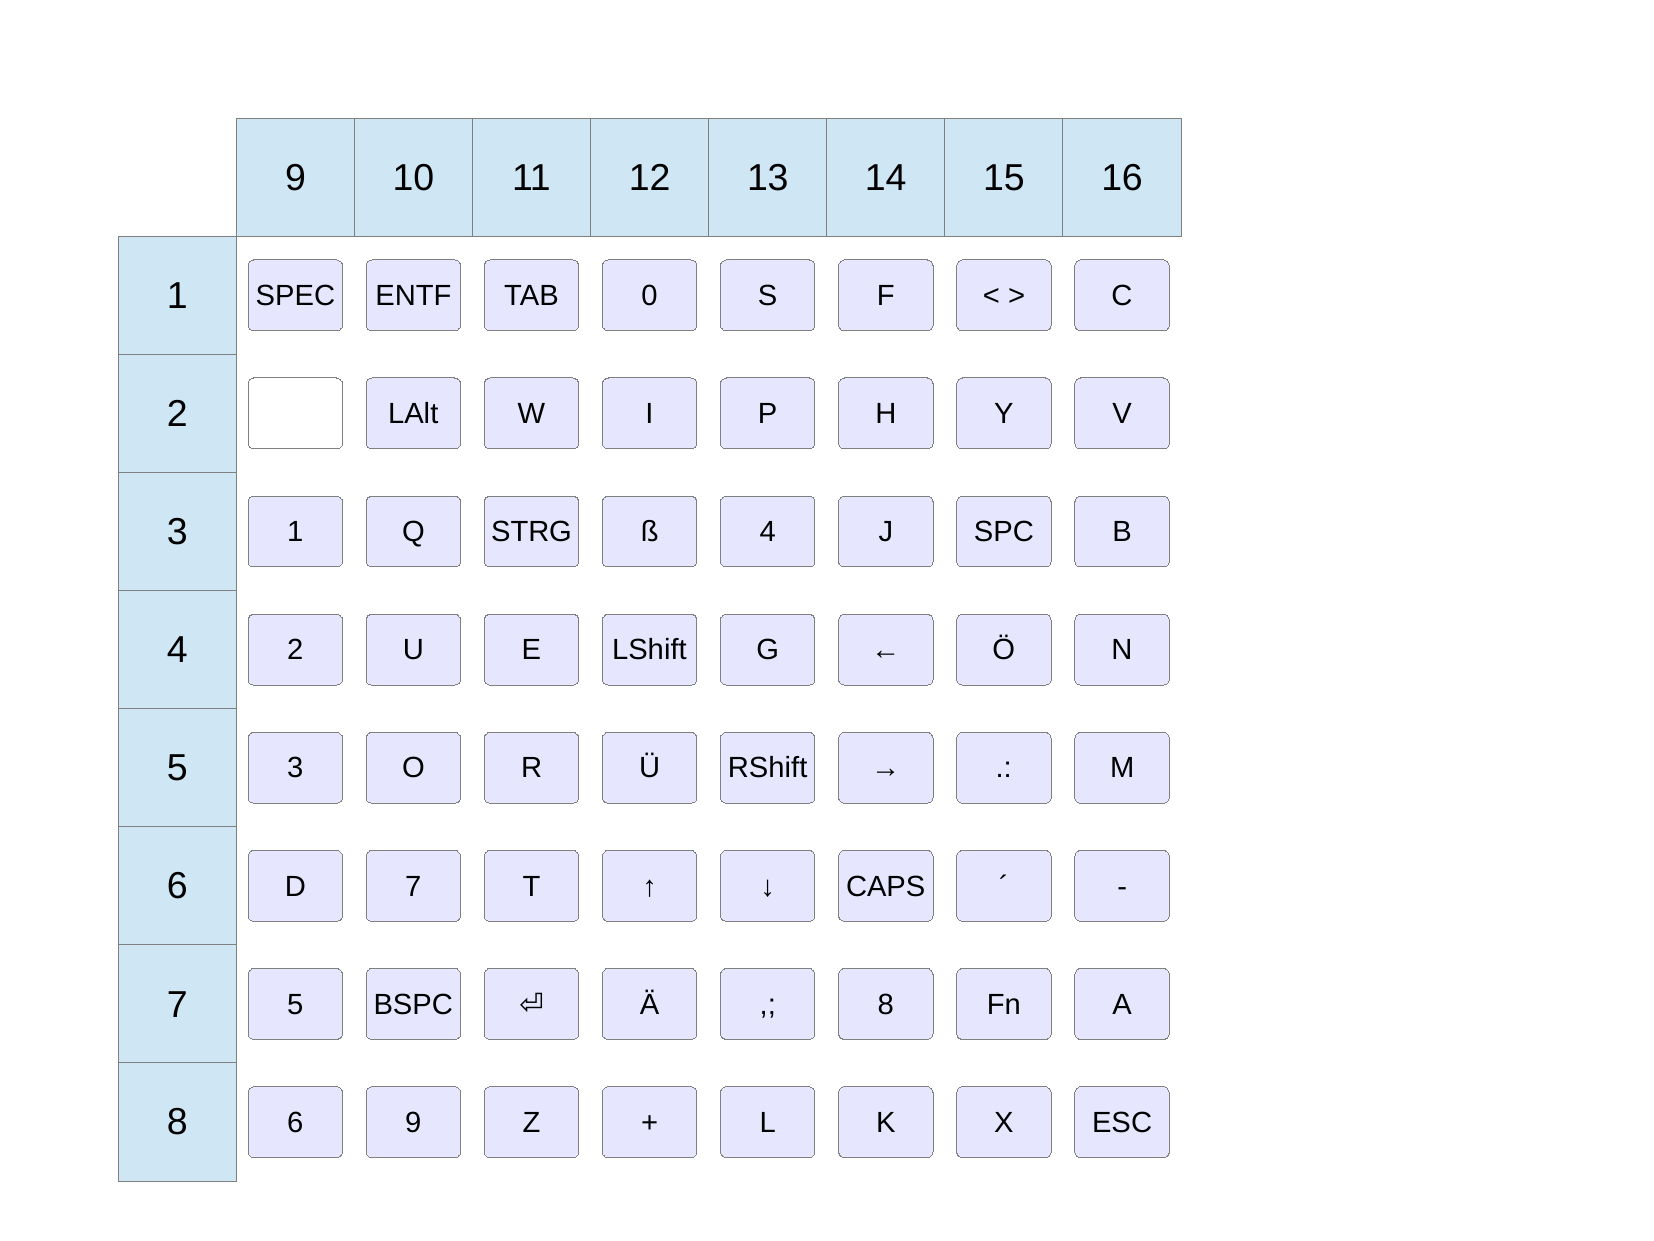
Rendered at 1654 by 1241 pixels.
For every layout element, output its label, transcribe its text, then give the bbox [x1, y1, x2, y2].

text_box 6 [118, 826, 237, 944]
text_box ß [602, 496, 697, 567]
text_box 8 [118, 1062, 237, 1182]
text_box 7 [118, 944, 237, 1062]
text_box 12 [590, 118, 708, 237]
text_box D [248, 850, 343, 922]
text_box ← [838, 614, 934, 686]
text_box C [1074, 259, 1170, 331]
text_box Ü [602, 732, 697, 804]
text_box I [602, 377, 697, 449]
text_box Ö [956, 614, 1052, 686]
text_box 9 [236, 118, 354, 237]
text_box W [484, 377, 579, 449]
text_box + [602, 1086, 697, 1158]
text_box R [484, 732, 579, 804]
text_box 1 [248, 496, 343, 567]
text_box Fn [956, 968, 1052, 1040]
text_box .: [956, 732, 1052, 804]
text_box → [838, 732, 934, 804]
text_box S [720, 259, 815, 331]
text_box SPC [956, 496, 1052, 567]
text_box 5 [118, 708, 237, 826]
text_box ESC [1074, 1086, 1170, 1158]
text_box 11 [472, 118, 590, 237]
text_box STRG [484, 496, 579, 567]
text_box J [838, 496, 934, 567]
text_box ENTF [366, 259, 461, 331]
text_box 14 [826, 118, 944, 237]
text_box Y [956, 377, 1052, 449]
text_box 4 [118, 590, 237, 708]
text_box RShift [720, 732, 815, 804]
text_box 9 [366, 1086, 461, 1158]
text_box CAPS [838, 850, 934, 922]
text_box T [484, 850, 579, 922]
text_box [248, 377, 343, 449]
text_box K [838, 1086, 934, 1158]
text_box 7 [366, 850, 461, 922]
text_box U [366, 614, 461, 686]
text_box E [484, 614, 579, 686]
text_box ↓ [720, 850, 815, 922]
text_box Q [366, 496, 461, 567]
text_box Ä [602, 968, 697, 1040]
text_box TAB [484, 259, 579, 331]
text_box 1 [118, 236, 237, 354]
text_box N [1074, 614, 1170, 686]
text_box 3 [118, 472, 237, 590]
text_box A [1074, 968, 1170, 1040]
text_box SPEC [248, 259, 343, 331]
text_box BSPC [366, 968, 461, 1040]
text_box 6 [248, 1086, 343, 1158]
text_box ´ [956, 850, 1052, 922]
text_box 16 [1062, 118, 1182, 237]
text_box B [1074, 496, 1170, 567]
text_box LAlt [366, 377, 461, 449]
text_box 13 [708, 118, 826, 237]
text_box O [366, 732, 461, 804]
text_box 4 [720, 496, 815, 567]
text_box ,; [720, 968, 815, 1040]
text_box G [720, 614, 815, 686]
text_box LShift [602, 614, 697, 686]
text_box V [1074, 377, 1170, 449]
text_box 2 [248, 614, 343, 686]
text_box Z [484, 1086, 579, 1158]
text_box - [1074, 850, 1170, 922]
text_box 3 [248, 732, 343, 804]
text_box ⏎ [484, 968, 579, 1040]
text_box 0 [602, 259, 697, 331]
text_box 2 [118, 354, 237, 472]
text_box F [838, 259, 934, 331]
text_box 8 [838, 968, 934, 1040]
text_box H [838, 377, 934, 449]
text_box 5 [248, 968, 343, 1040]
text_box L [720, 1086, 815, 1158]
text_box M [1074, 732, 1170, 804]
text_box 10 [354, 118, 472, 237]
text_box X [956, 1086, 1052, 1158]
text_box P [720, 377, 815, 449]
text_box < > [956, 259, 1052, 331]
text_box ↑ [602, 850, 697, 922]
text_box 15 [944, 118, 1062, 237]
